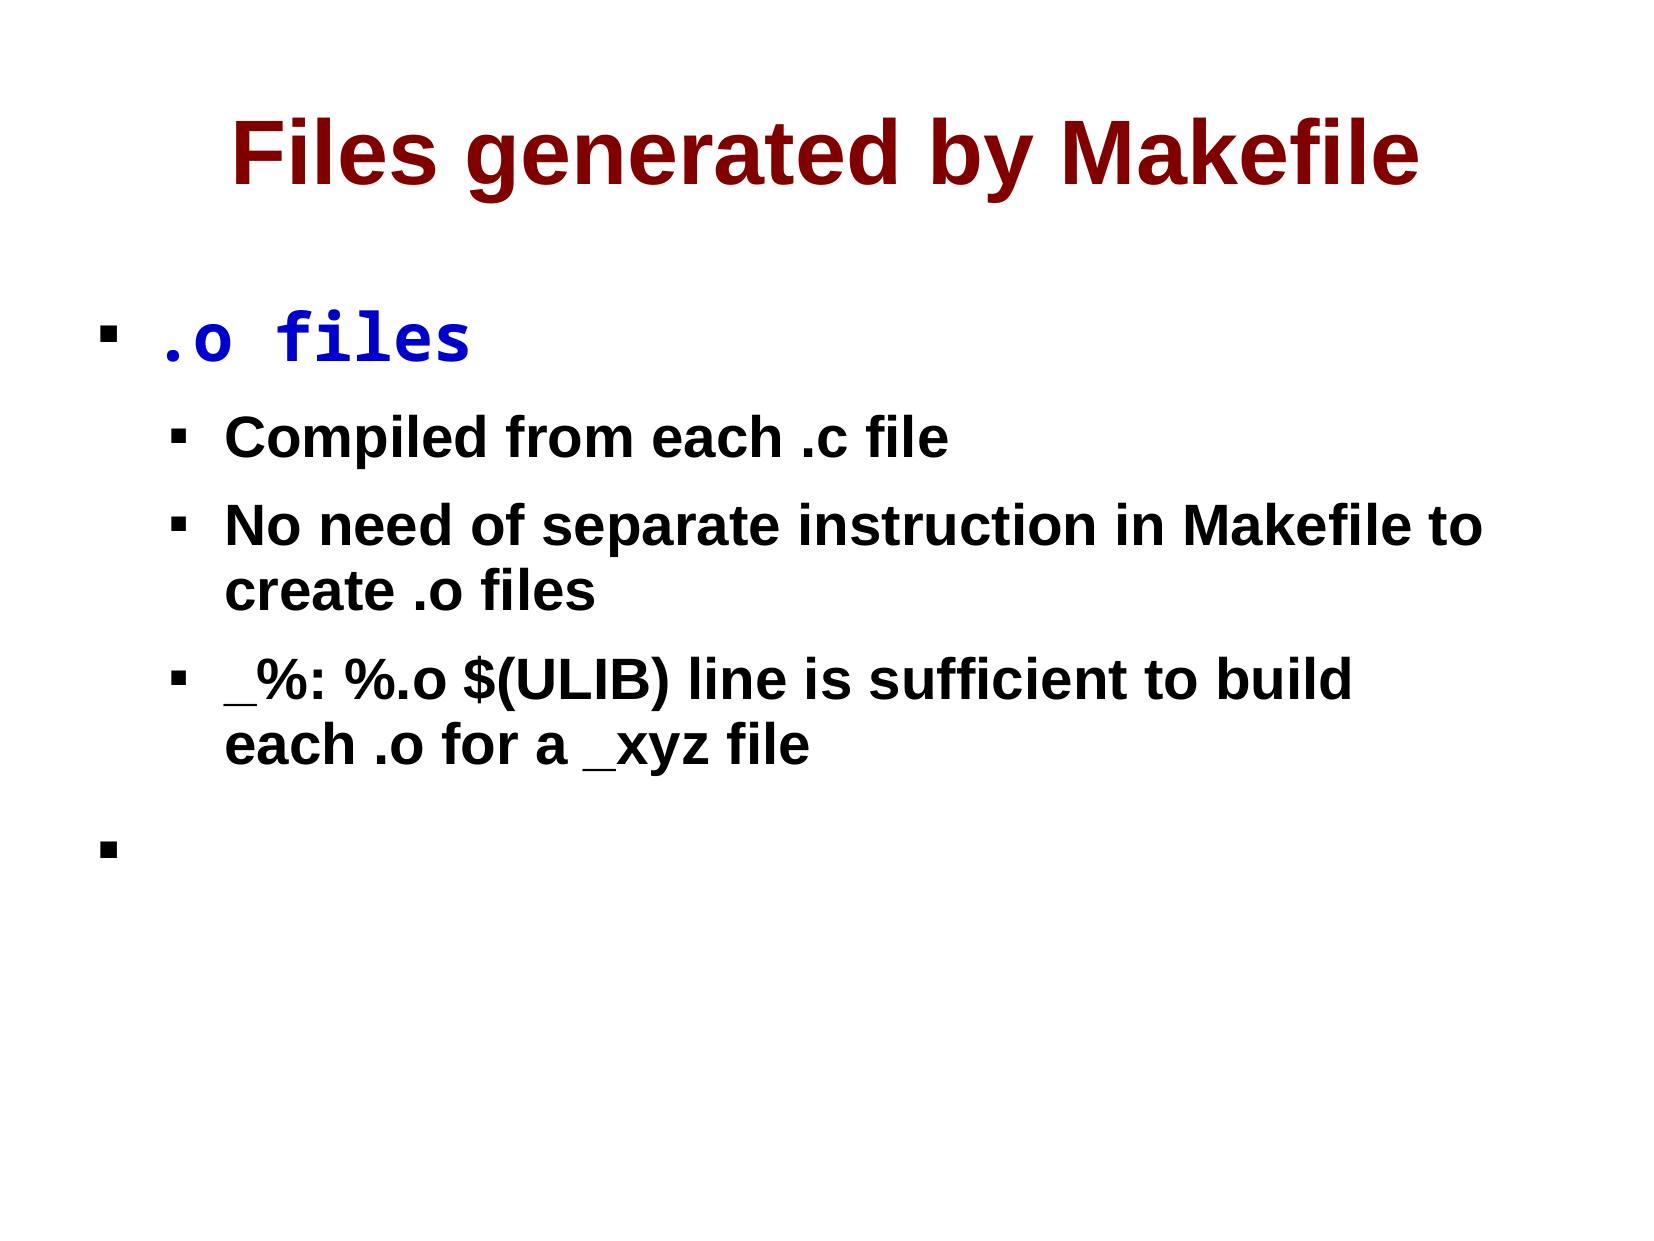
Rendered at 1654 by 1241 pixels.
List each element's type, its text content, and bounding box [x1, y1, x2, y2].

list .o files Compiled from each .c file No need of separate instruction in Makefile to create .o files _%: %.o $(ULIB) line is sufficient to build each .o for a _xyz file [82, 290, 1571, 1010]
title Files generated by Makefile [82, 49, 1571, 257]
